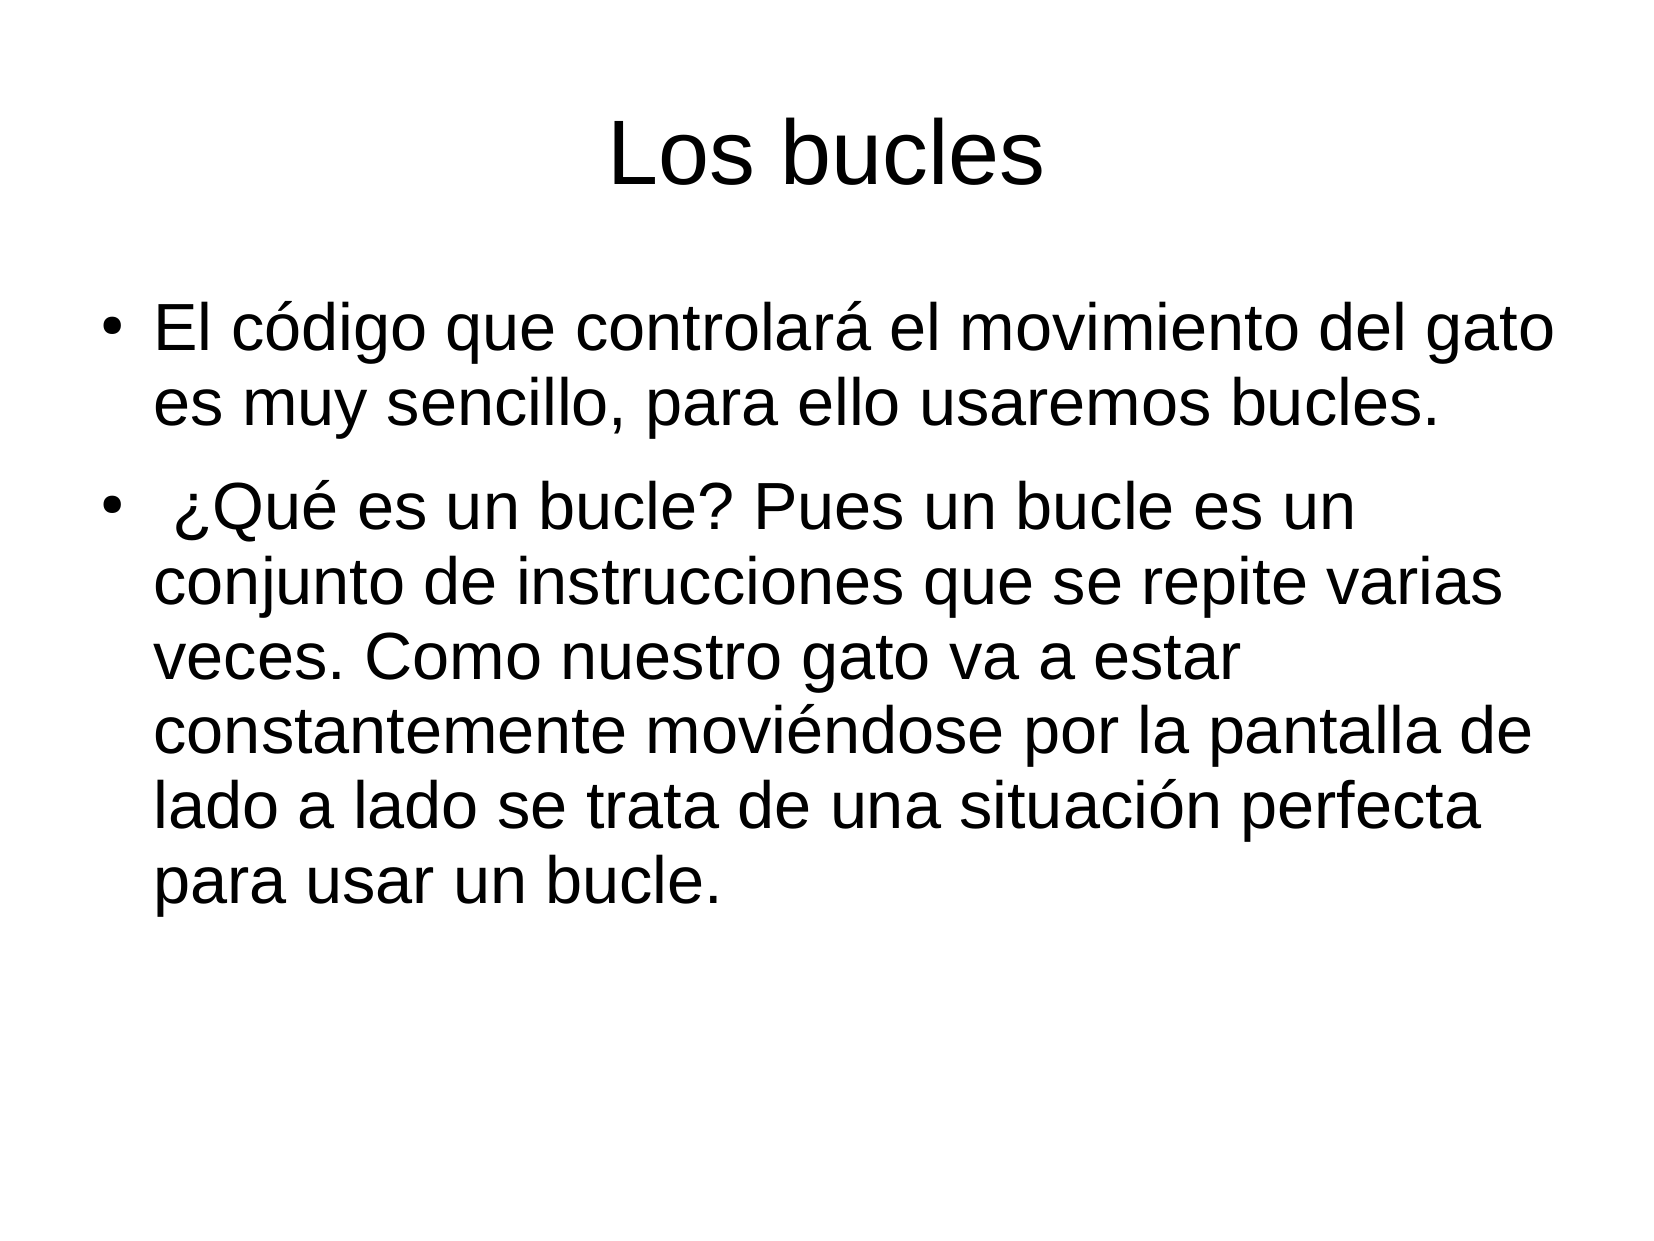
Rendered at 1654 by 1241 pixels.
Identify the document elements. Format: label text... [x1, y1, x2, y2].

list El código que controlará el movimiento del gato es muy sencillo, para ello usaremos bucles. ¿Qué es un bucle? Pues un bucle es un conjunto de instrucciones que se repite varias veces. Como nuestro gato va a estar constantemente moviéndose por la pantalla de lado a lado se trata de una situación perfecta para usar un bucle. [82, 290, 1571, 1010]
title Los bucles [82, 49, 1571, 257]
